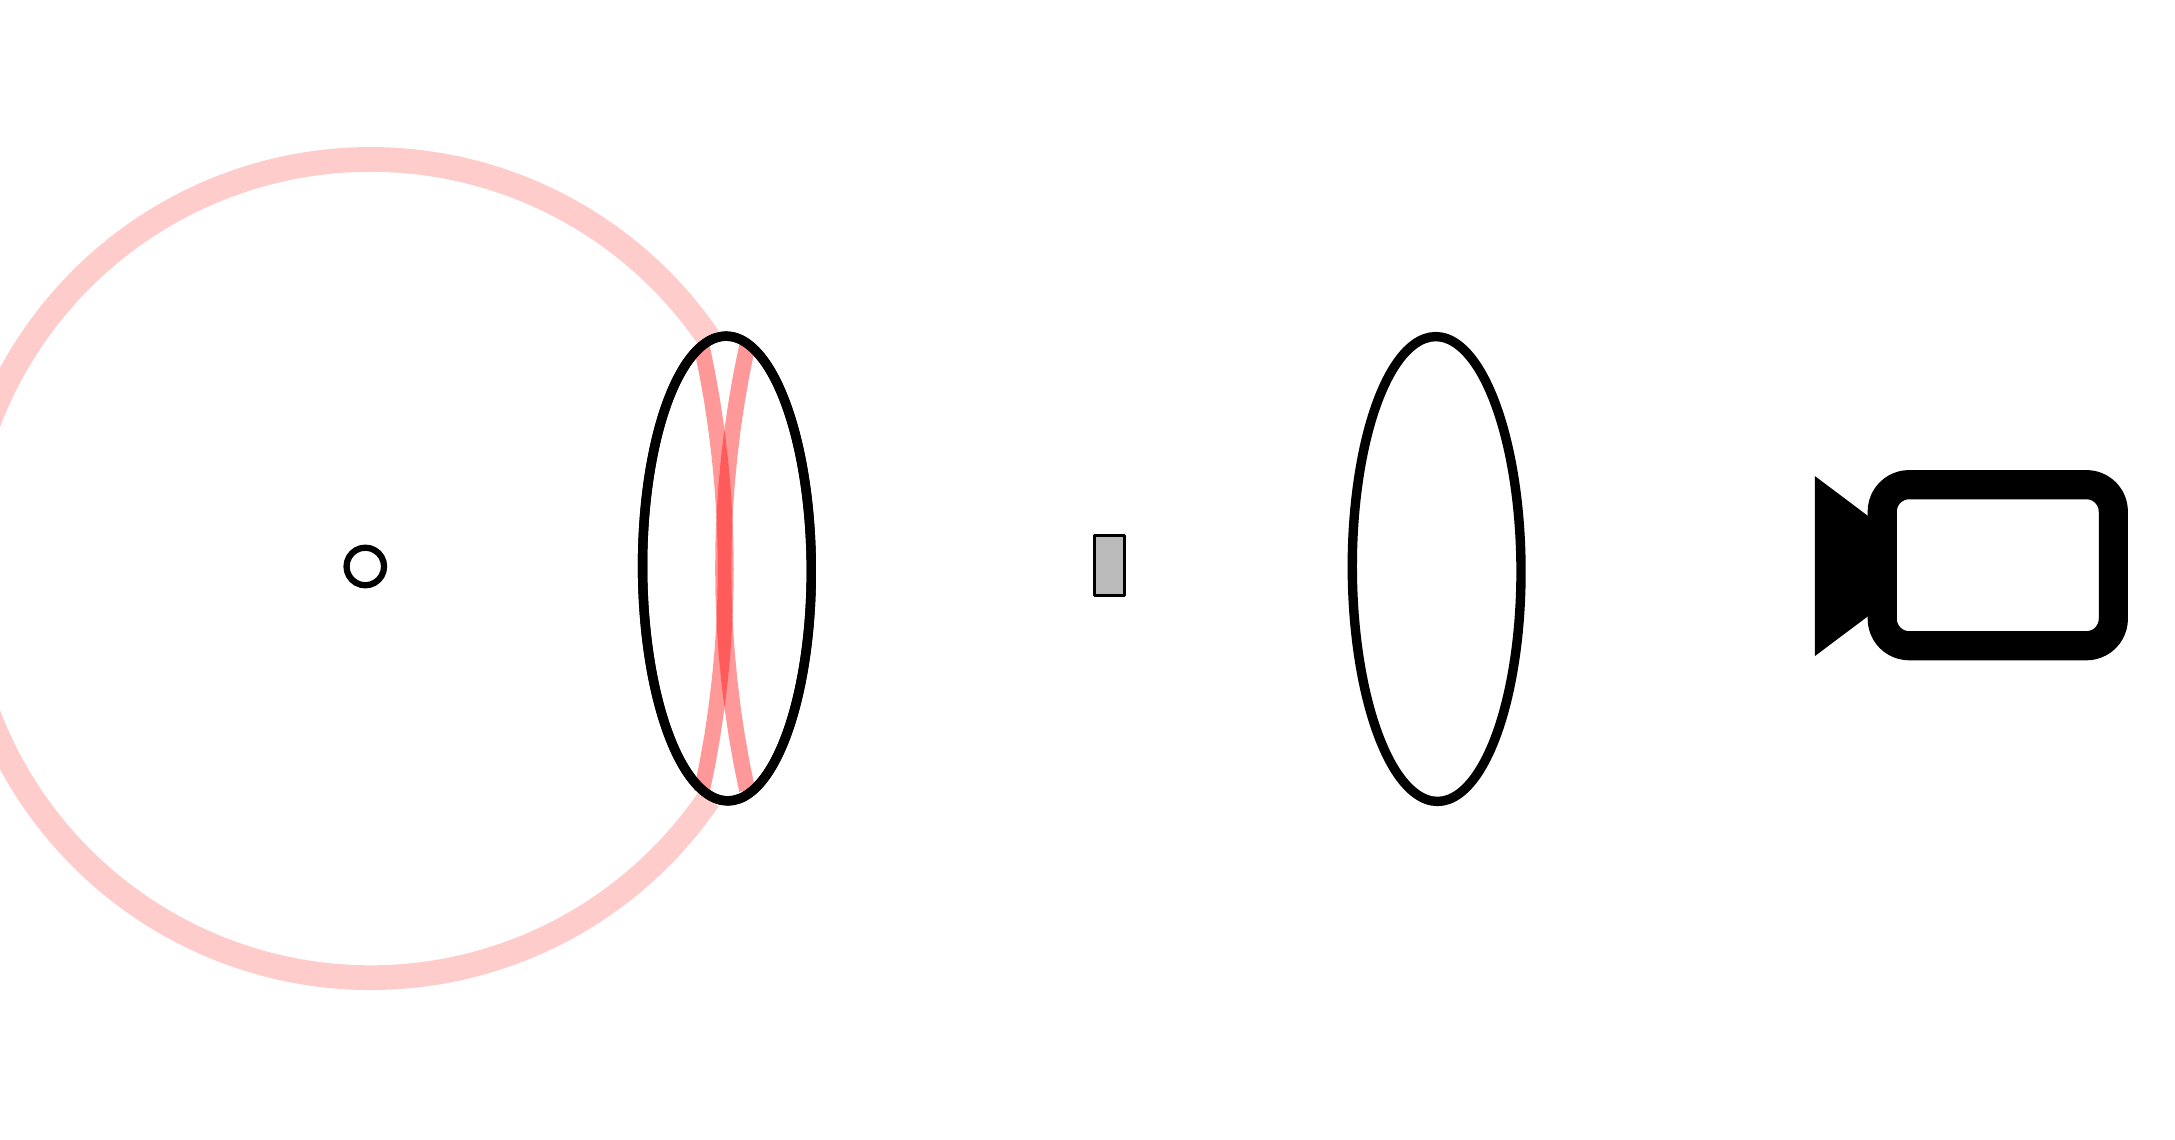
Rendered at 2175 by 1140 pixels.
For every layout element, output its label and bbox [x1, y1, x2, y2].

text_box [1814, 476, 1875, 657]
text_box [0, 0, 1747, 1140]
text_box [648, 341, 806, 796]
text_box [1882, 484, 2114, 646]
